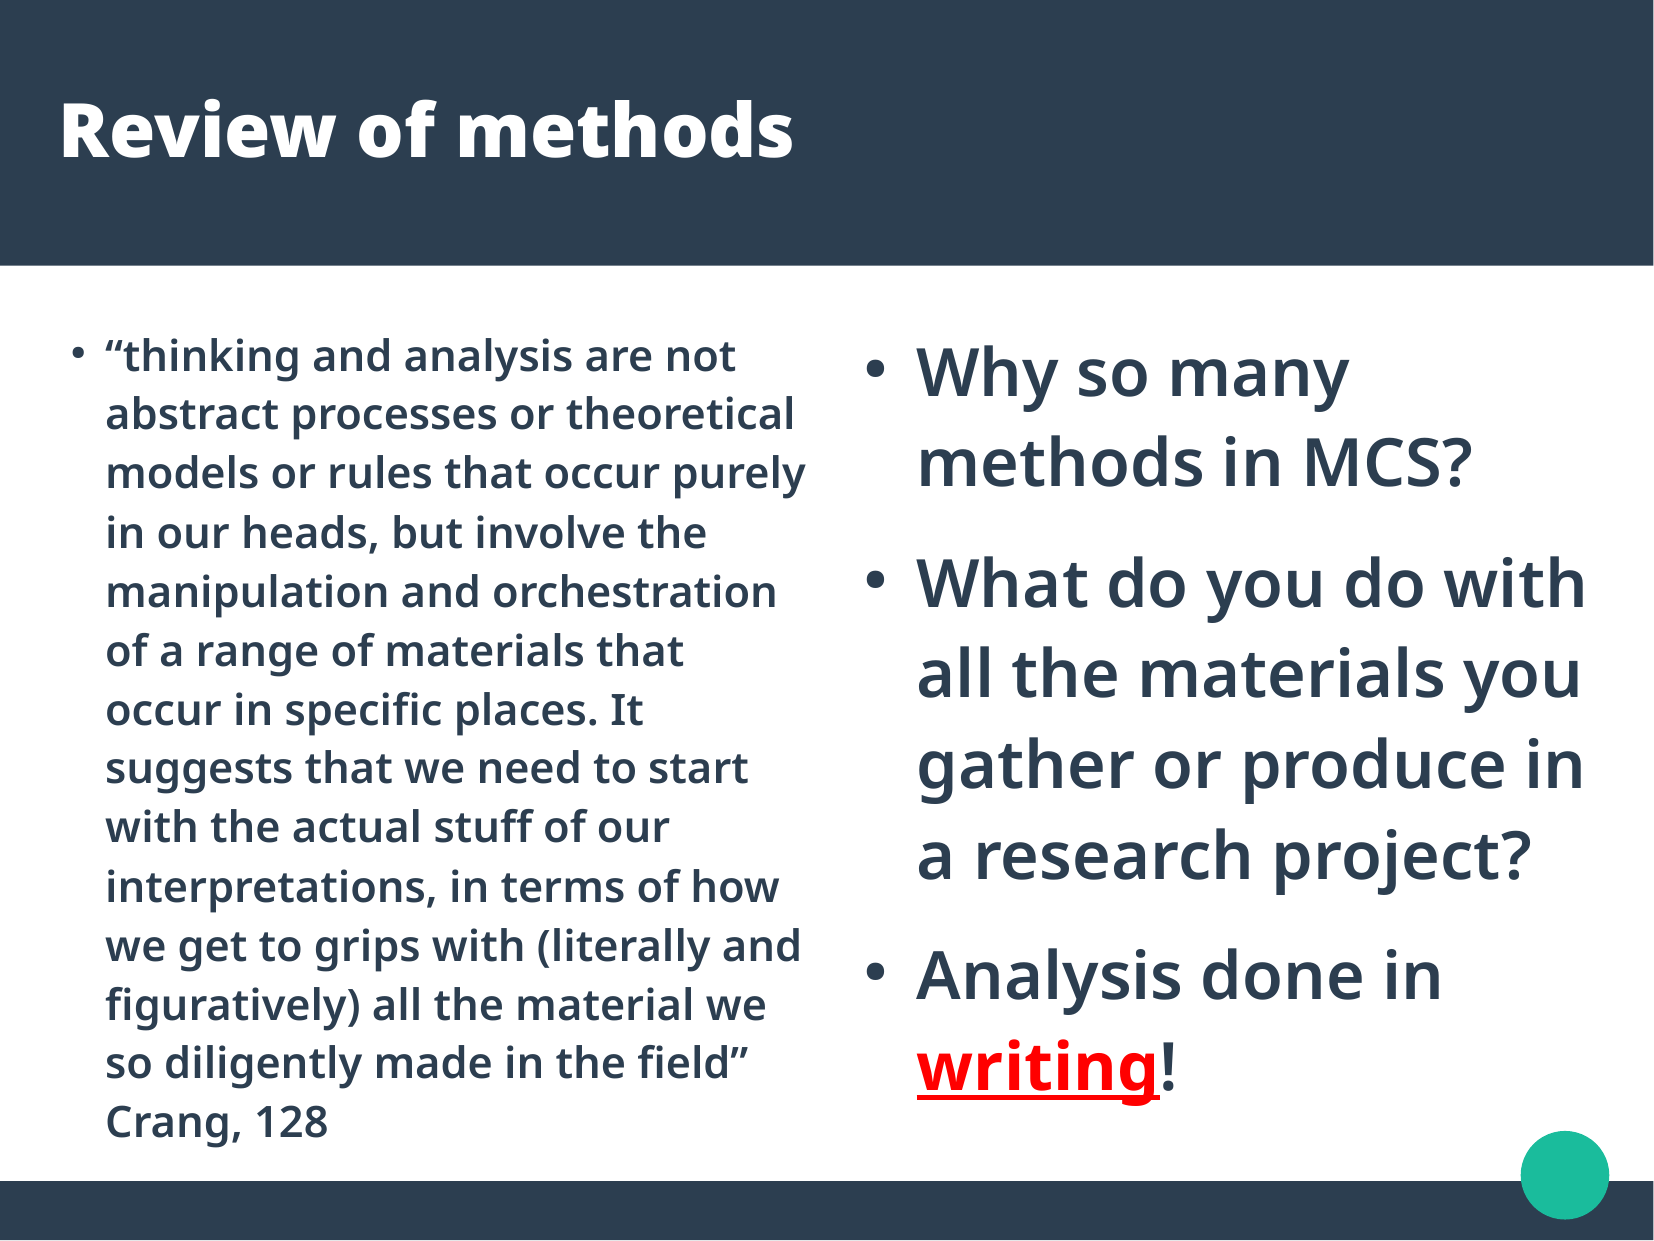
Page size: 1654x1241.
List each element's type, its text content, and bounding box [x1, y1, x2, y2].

title Review of methods [59, 49, 1595, 207]
list “thinking and analysis are not abstract processes or theoretical models or rules that occur purely in our heads, but involve the manipulation and orchestration of a range of materials that occur in specific places. It suggests that we need to start with the actual stuff of our interpretations, in terms of how we get to grips with (literally and figuratively) all the material we so diligently made in the field” Crang, 128 [59, 324, 809, 1152]
list Why so many methods in MCS? What do you do with all the materials you gather or produce in a research project? Analysis done in writing! [845, 324, 1596, 1152]
